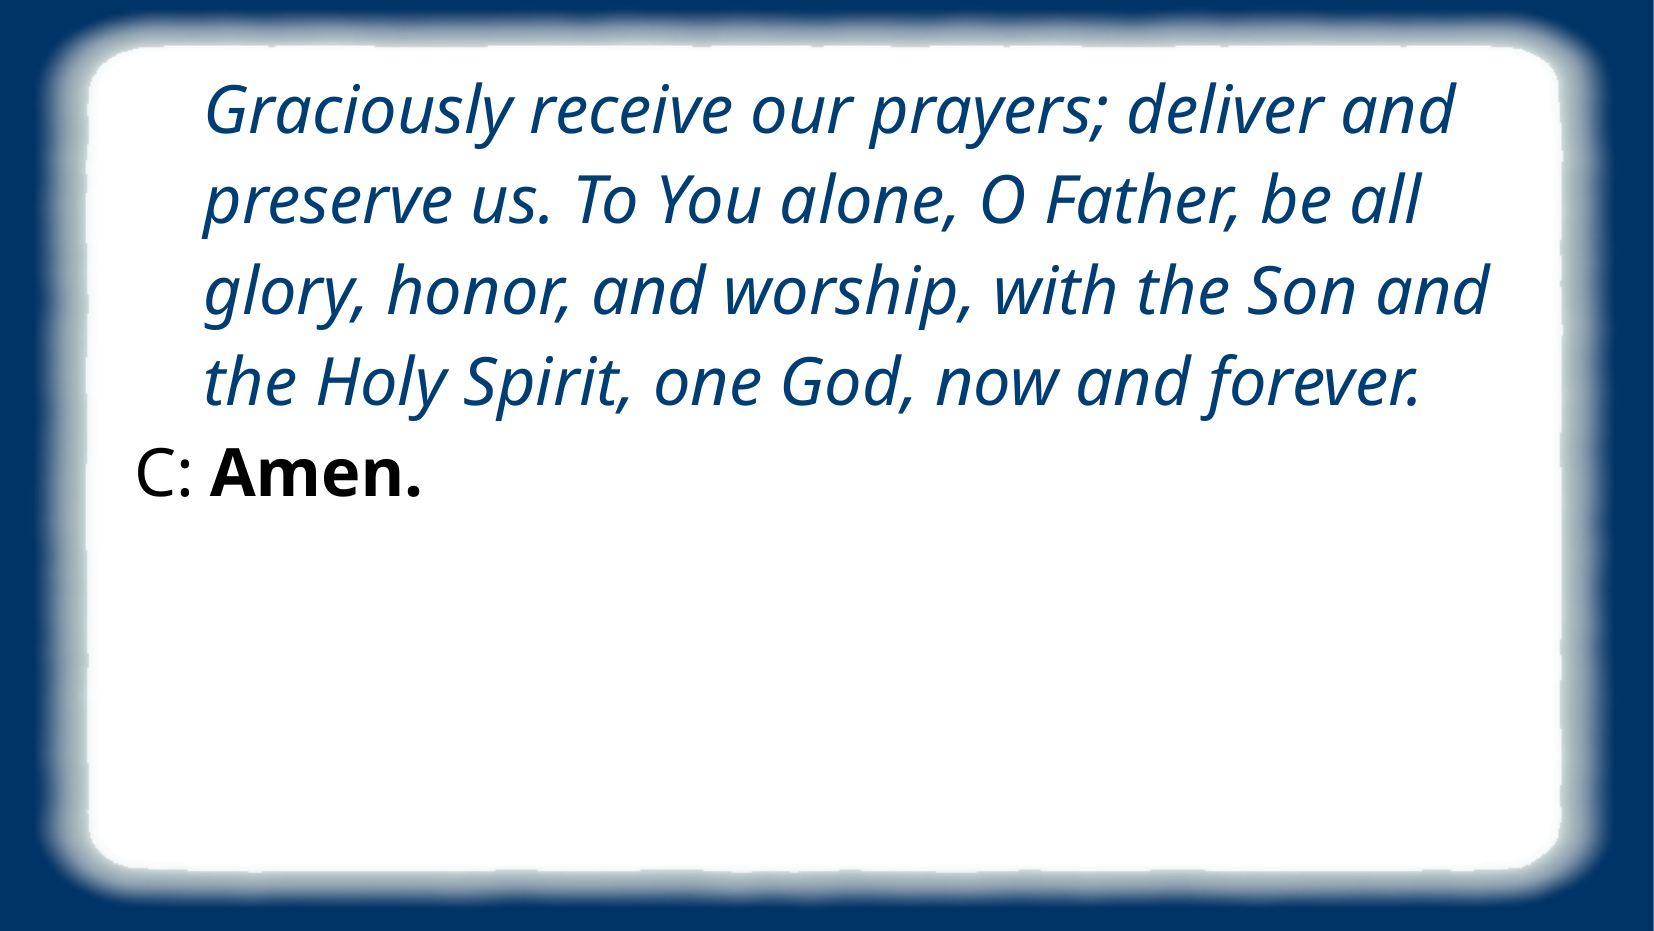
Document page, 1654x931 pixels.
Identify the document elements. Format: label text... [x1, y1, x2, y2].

picture [0, 0, 1654, 931]
text_box Graciously receive our prayers; deliver and preserve us. To You alone, O Father, be all glory, honor, and worship, with the Son and the Holy Spirit, one God, now and forever. C: Amen. [120, 54, 1536, 514]
